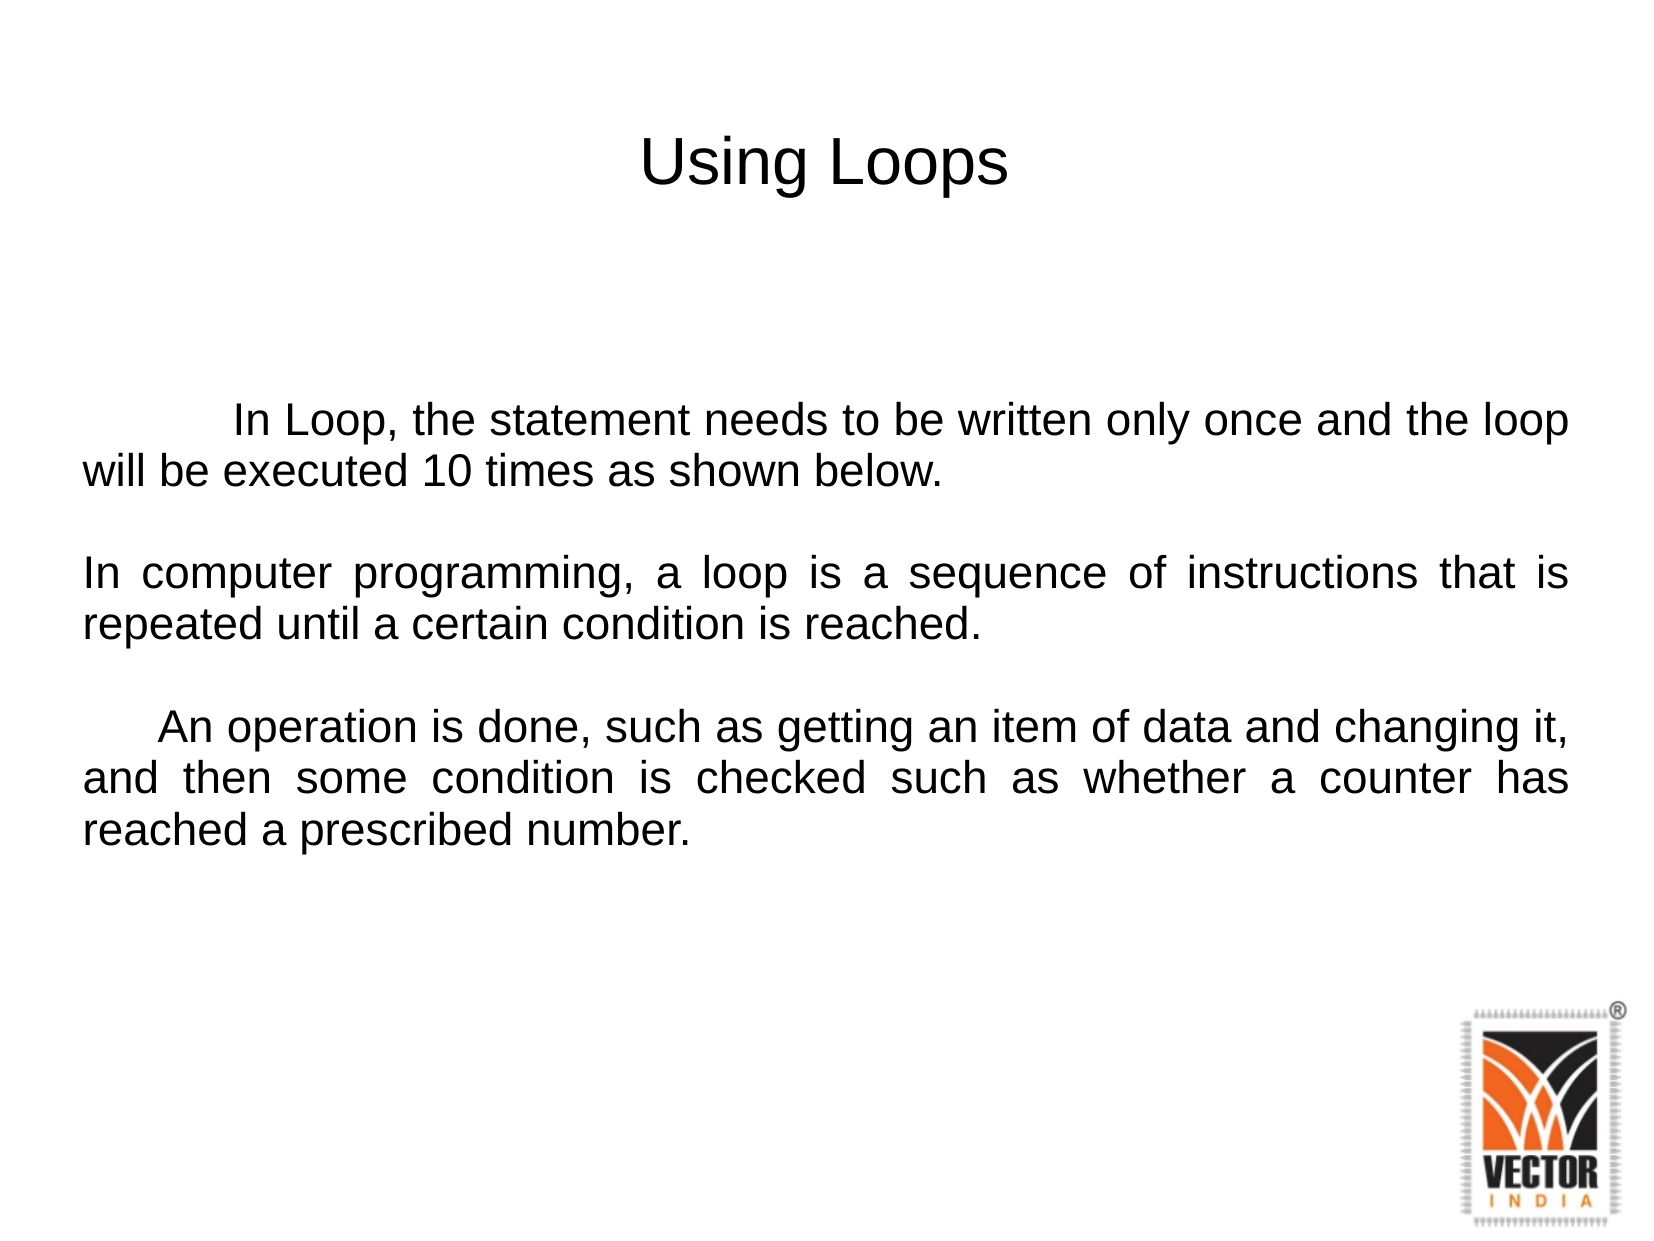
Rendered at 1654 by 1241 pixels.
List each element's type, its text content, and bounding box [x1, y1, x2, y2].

picture [1432, 996, 1654, 1237]
subtitle In Loop, the statement needs to be written only once and the loop will be executed 10 times as shown below. In computer programming, a loop is a sequence of instructions that is repeated until a certain condition is reached. An operation is done, such as getting an item of data and changing it, and then some condition is checked such as whether a counter has reached a prescribed number. [82, 0, 1571, 1241]
text_box [330, 285, 1458, 1096]
